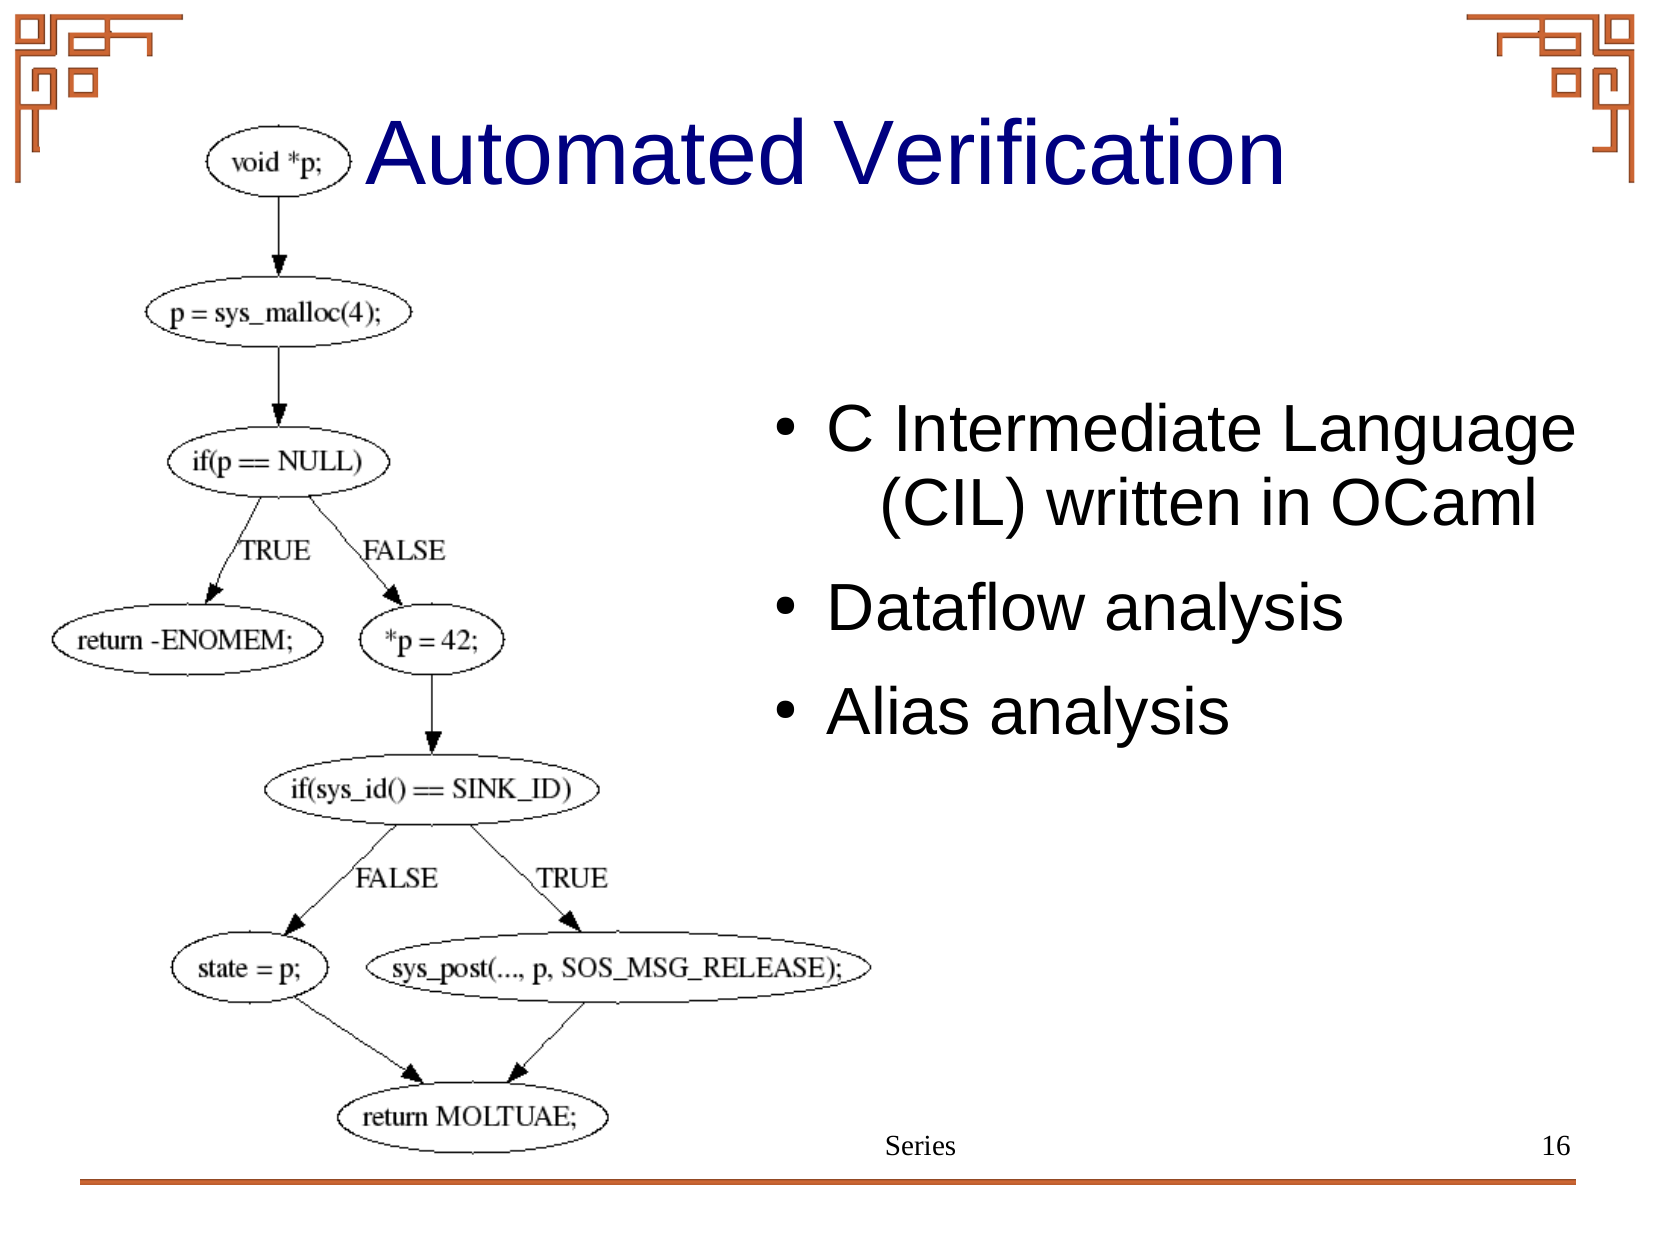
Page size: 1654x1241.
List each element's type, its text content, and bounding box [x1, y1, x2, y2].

picture [1456, 0, 1650, 194]
list C Intermediate Language (CIL) written in OCaml Dataflow analysis Alias analysis [738, 390, 1589, 910]
title Automated Verification [82, 49, 1571, 257]
picture [80, 1179, 1576, 1185]
picture [0, 0, 882, 1164]
